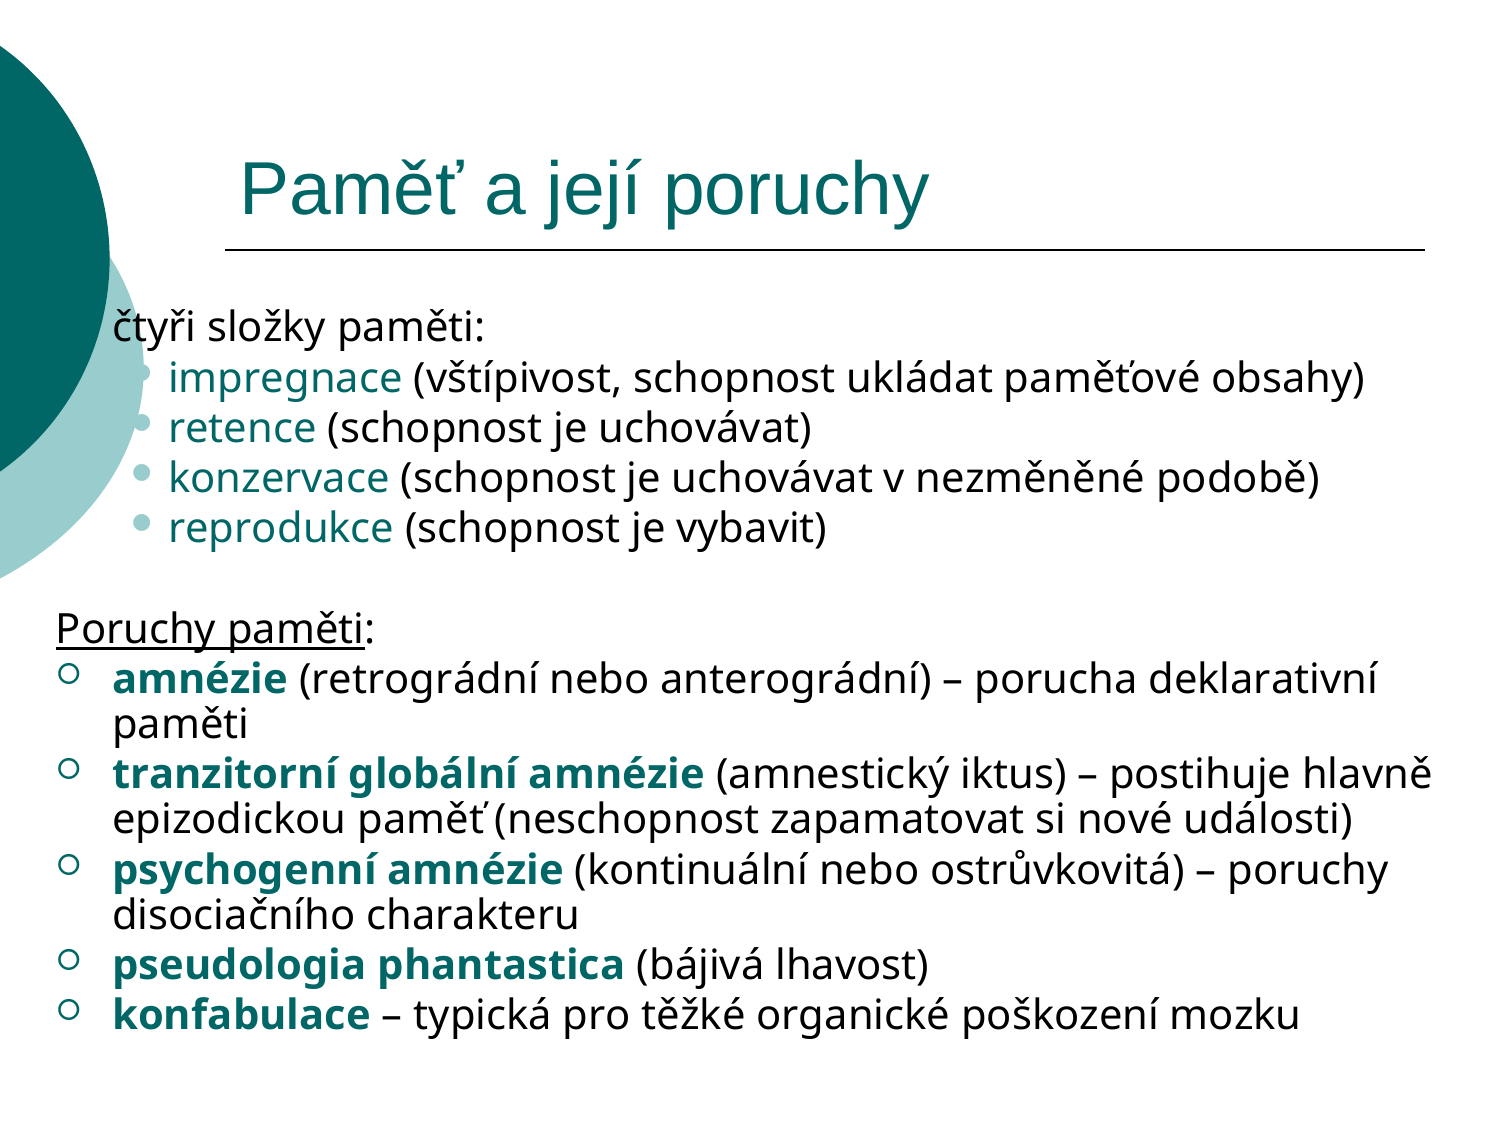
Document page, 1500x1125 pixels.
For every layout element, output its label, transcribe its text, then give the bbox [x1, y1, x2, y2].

title Paměť a její poruchy [224, 49, 1425, 192]
list čtyři složky paměti: impregnace (vštípivost, schopnost ukládat paměťové obsahy) retence (schopnost je uchovávat) konzervace (schopnost je uchovávat v nezměněné podobě) reprodukce (schopnost je vybavit) Poruchy paměti: amnézie (retrográdní nebo anterográdní) – porucha deklarativní paměti tranzitorní globální amnézie (amnestický iktus) – postihuje hlavně epizodickou paměť (neschopnost zapamatovat si nové události) psychogenní amnézie (kontinuální nebo ostrůvkovitá) – poruchy disociačního charakteru pseudologia phantastica (bájivá lhavost) konfabulace – typická pro těžké organické poškození mozku [41, 192, 1495, 1122]
